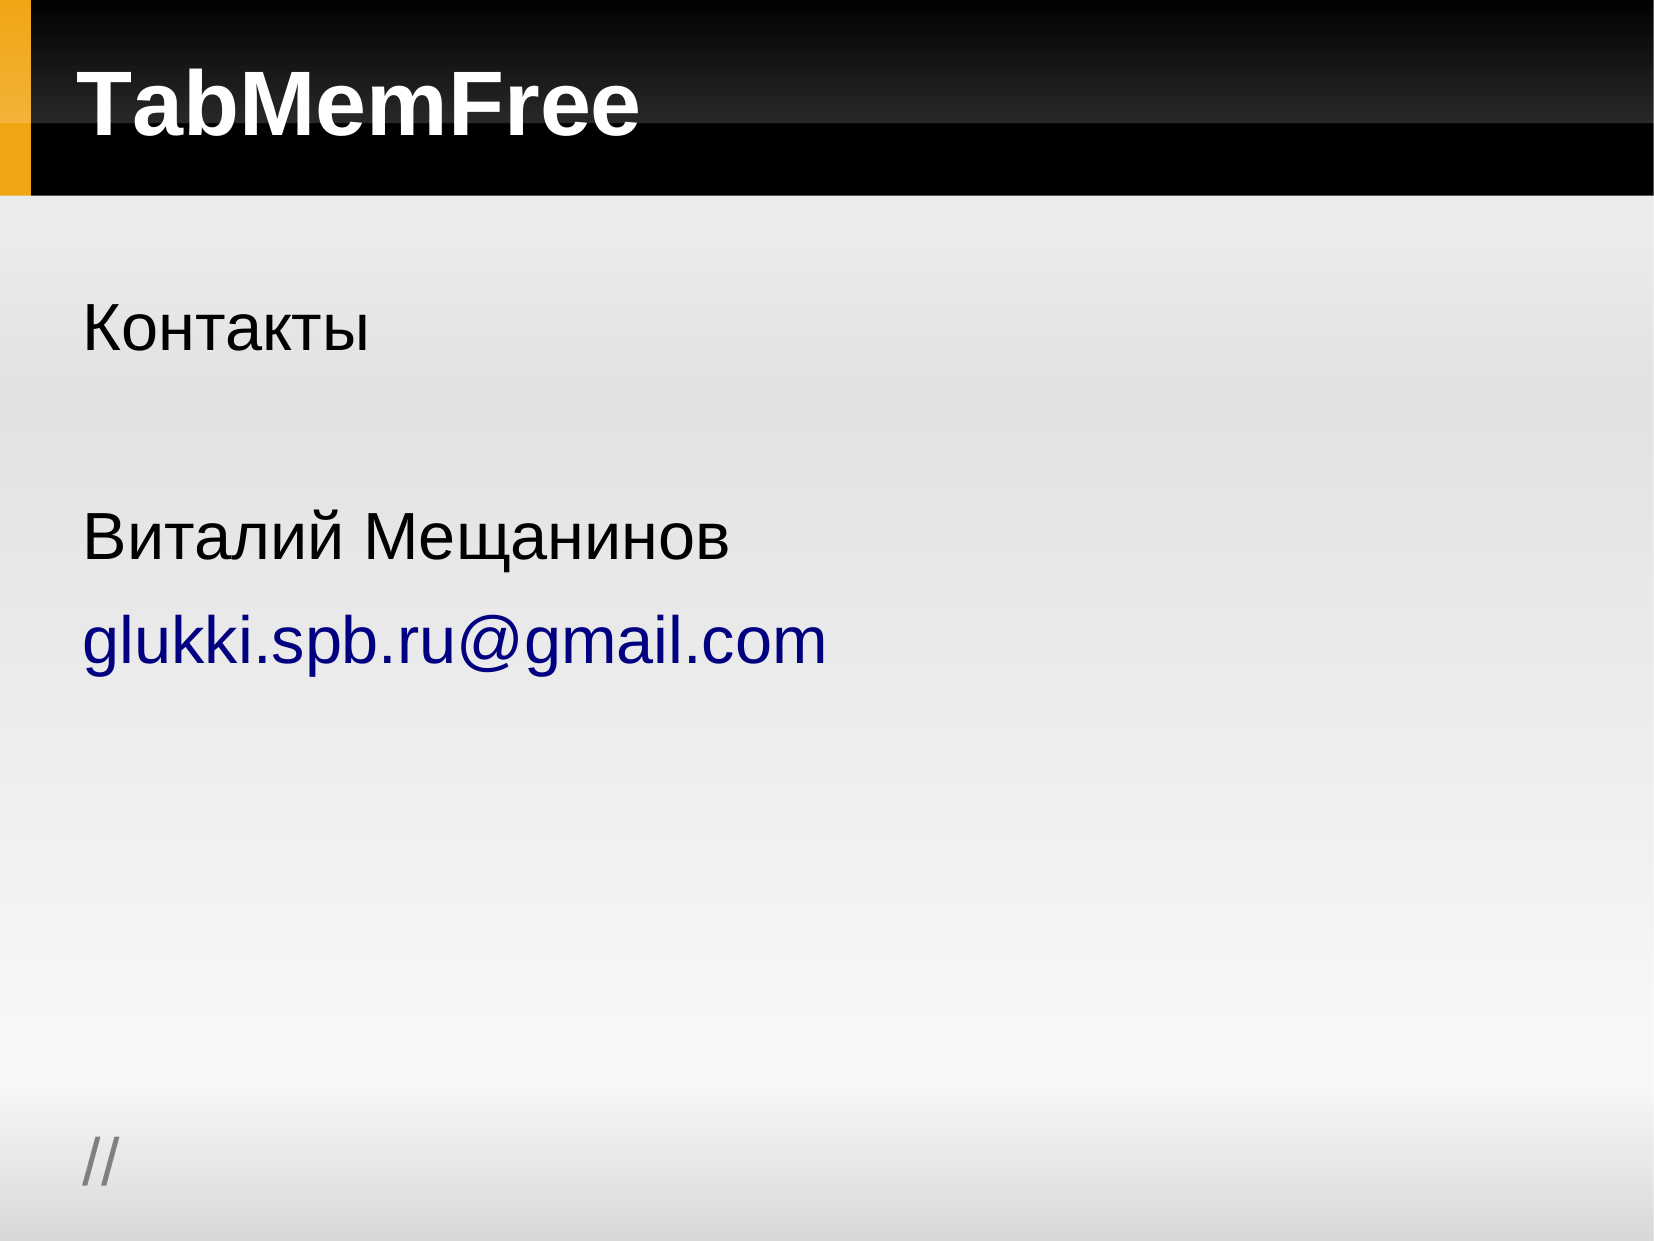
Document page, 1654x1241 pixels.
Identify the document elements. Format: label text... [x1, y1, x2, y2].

title TabMemFree [76, 0, 1565, 208]
list Контакты Виталий Мещанинов glukki.spb.ru@gmail.com // [82, 290, 1571, 1200]
picture [0, 0, 1654, 1241]
